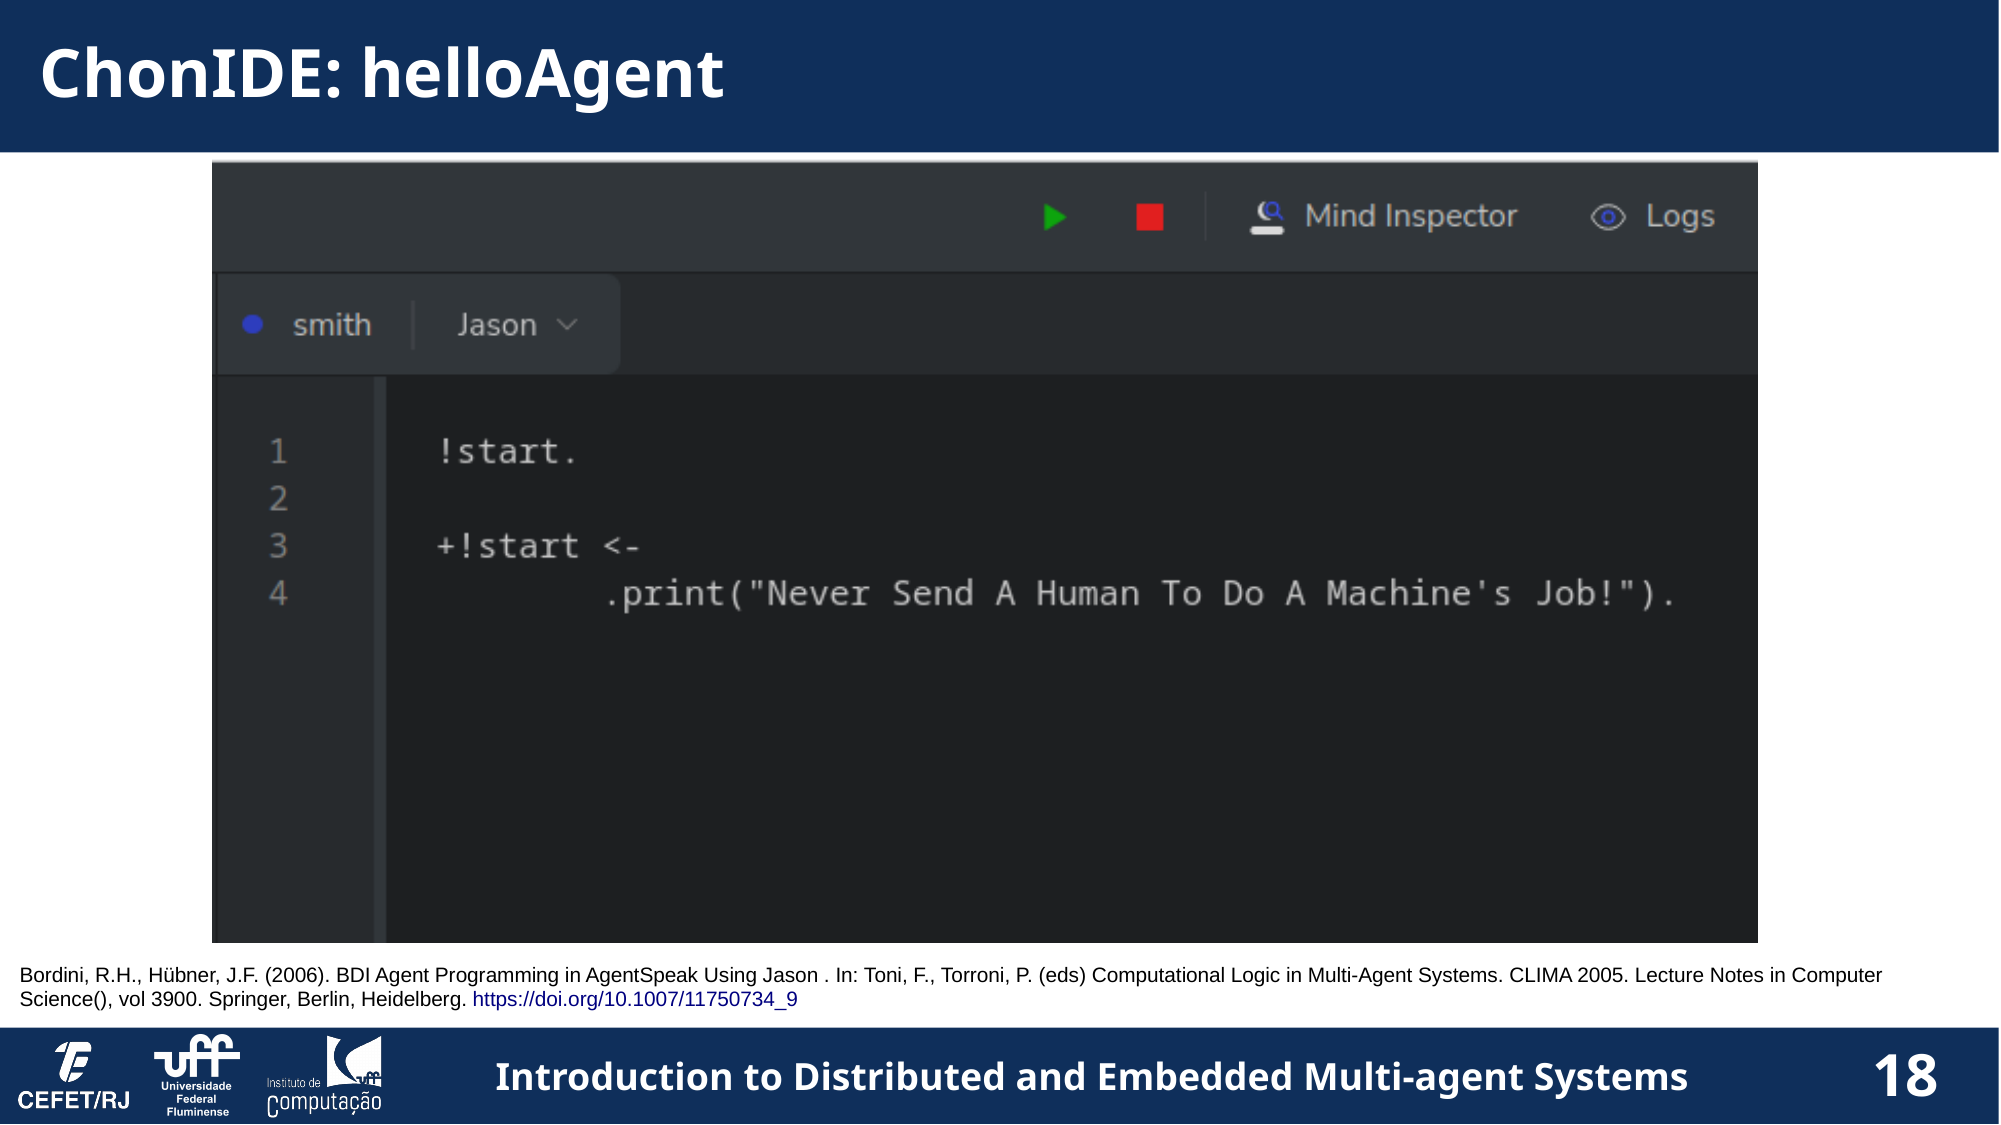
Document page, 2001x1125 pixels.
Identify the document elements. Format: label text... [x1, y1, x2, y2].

picture [18, 1042, 129, 1125]
text_box ChonIDE: helloAgent [25, 23, 1998, 116]
text_box Bordini, R.H., Hübner, J.F. (2006). BDI Agent Programming in AgentSpeak Using Jason . In: Toni, F., Torroni, P. (eds) Computational Logic in Multi-Agent Systems. CLIMA 2005. Lecture Notes in Computer Science(), vol 3900. Springer, Berlin, Heidelberg. https://doi.org/10.1007/11750734_9 [4, 956, 1979, 1042]
picture [153, 1042, 241, 1121]
picture [212, 159, 1758, 943]
picture [265, 1042, 383, 1118]
